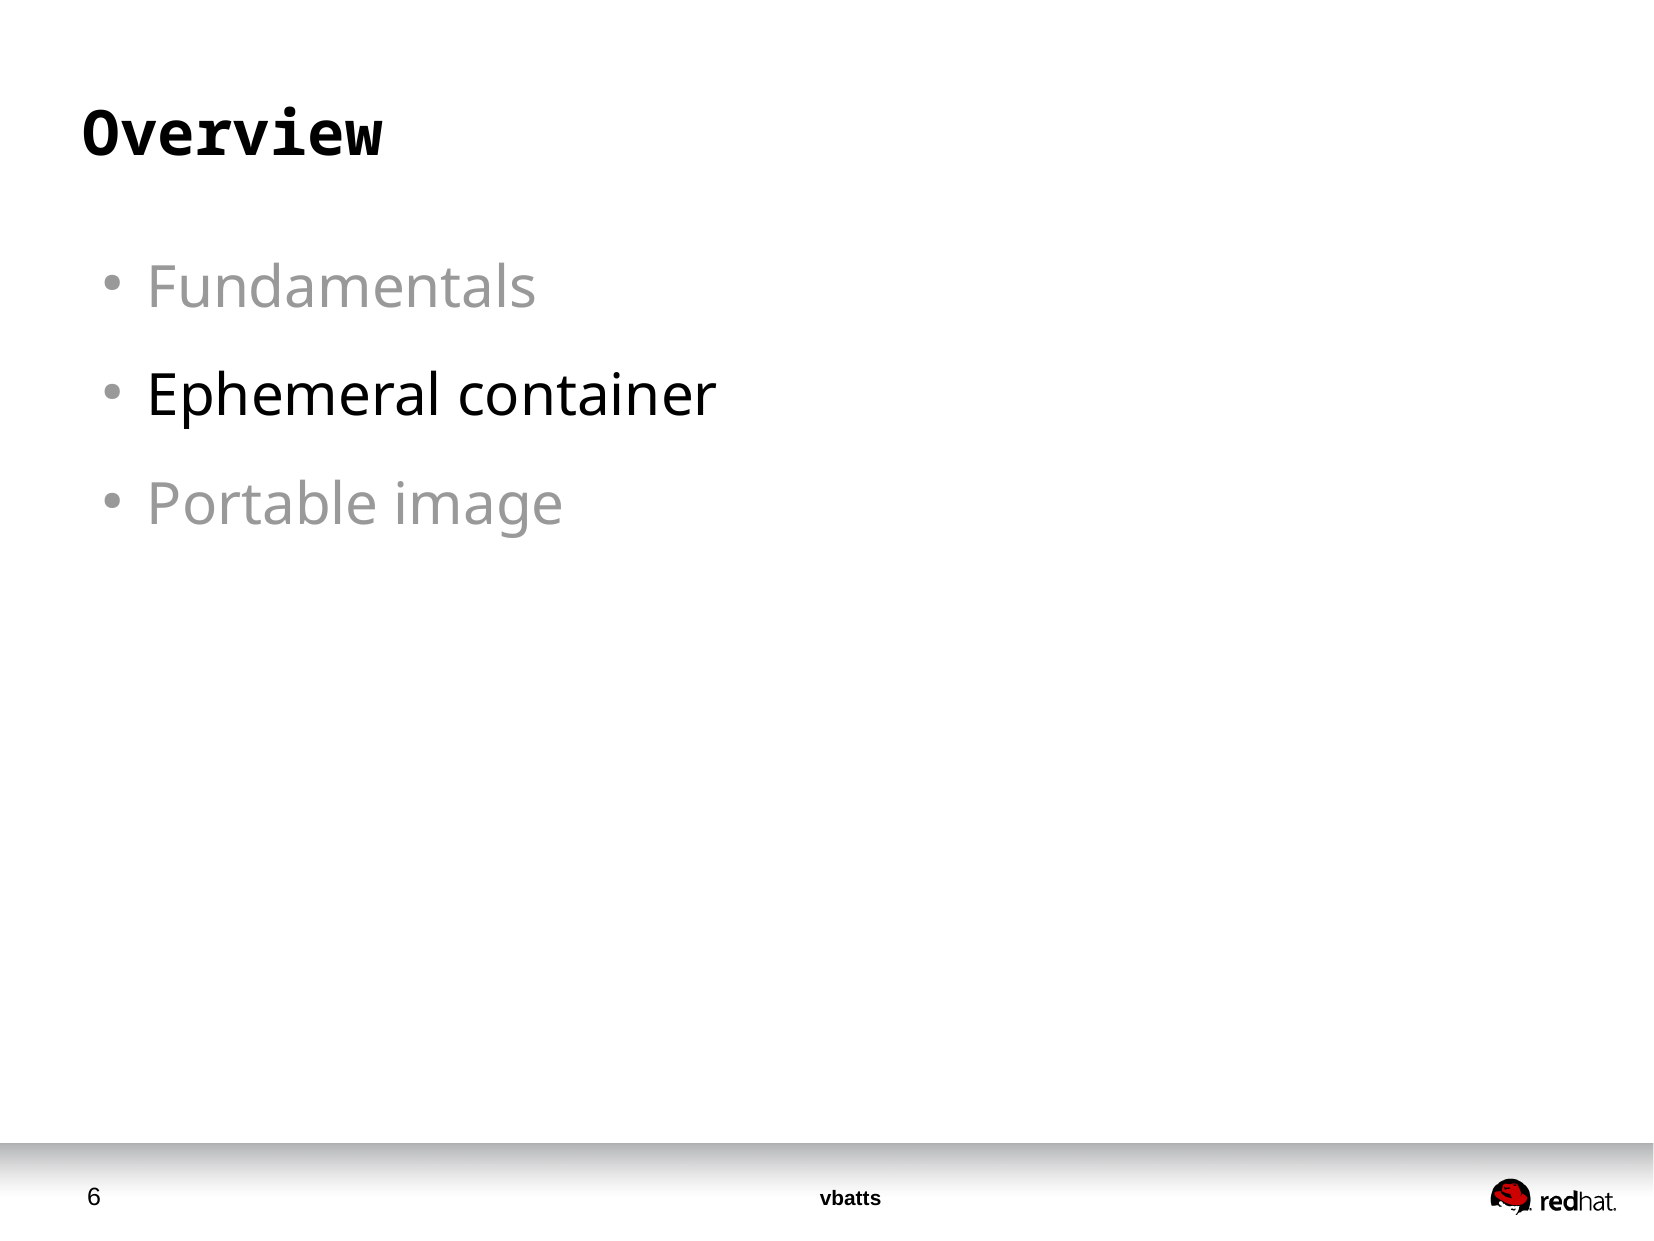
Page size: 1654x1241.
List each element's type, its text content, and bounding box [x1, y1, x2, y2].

title Overview [82, 37, 1571, 226]
list Fundamentals Ephemeral container Portable image [86, 244, 1576, 950]
picture [0, 1143, 1654, 1241]
